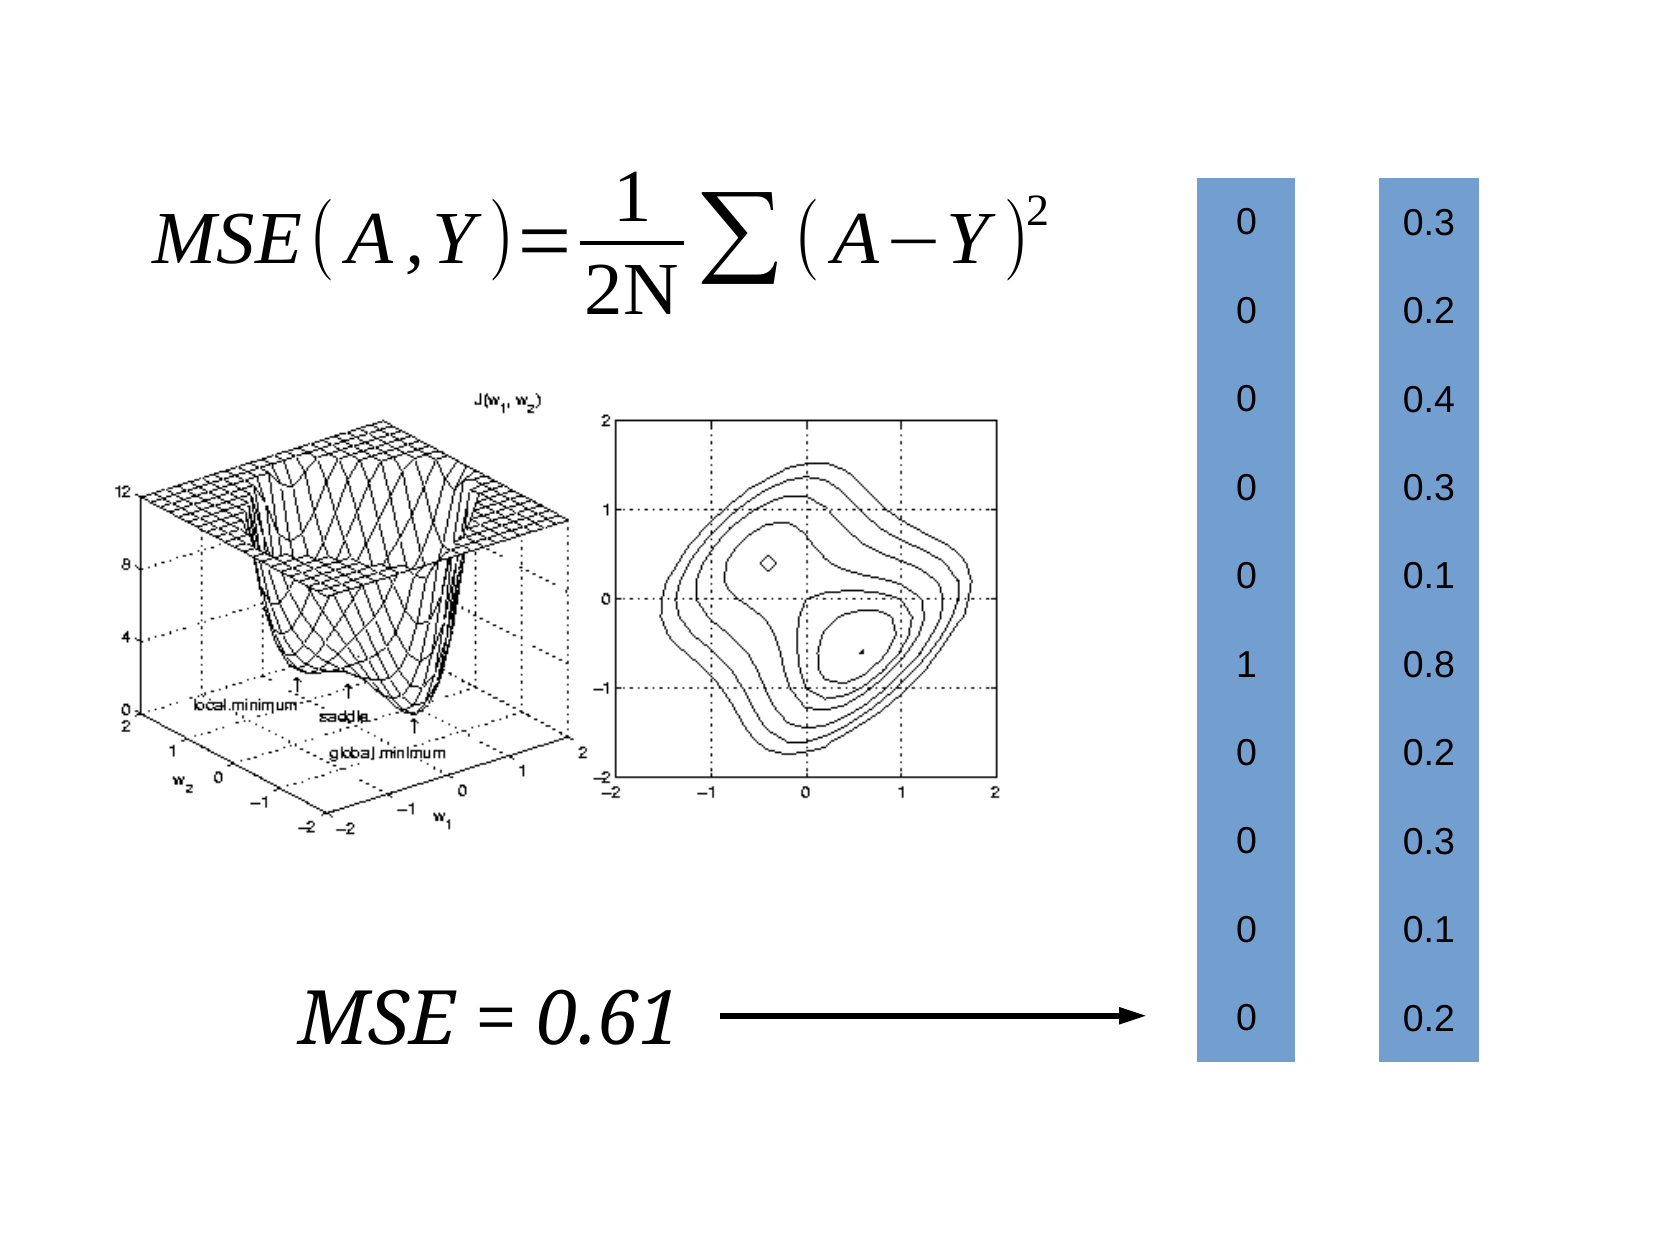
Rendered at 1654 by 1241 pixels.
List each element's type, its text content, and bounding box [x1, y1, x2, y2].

table_cell 0 [1197, 443, 1295, 531]
table_cell 0.8 [1379, 620, 1479, 709]
picture [99, 377, 1016, 852]
table_cell 0.2 [1379, 709, 1479, 797]
table_header 0 [1197, 178, 1295, 266]
table_cell 0.1 [1379, 885, 1479, 974]
table_cell 0.4 [1379, 355, 1479, 443]
table_cell 1 [1197, 620, 1295, 708]
text_box MSE = 0.61 [283, 956, 697, 1113]
table_cell 0 [1197, 266, 1295, 355]
chart [141, 154, 1056, 331]
table_cell 0 [1197, 973, 1295, 1062]
table_cell 0 [1197, 708, 1295, 797]
table_cell 0.3 [1379, 443, 1479, 532]
table_cell 0.2 [1379, 267, 1479, 355]
table_header 0.3 [1379, 178, 1479, 267]
table_cell 0.3 [1379, 797, 1479, 885]
table_cell 0.2 [1379, 974, 1479, 1062]
table_cell 0 [1197, 355, 1295, 443]
table_cell 0 [1197, 885, 1295, 973]
table_cell 0 [1197, 797, 1295, 885]
table_cell 0 [1197, 531, 1295, 620]
table_cell 0.1 [1379, 532, 1479, 620]
